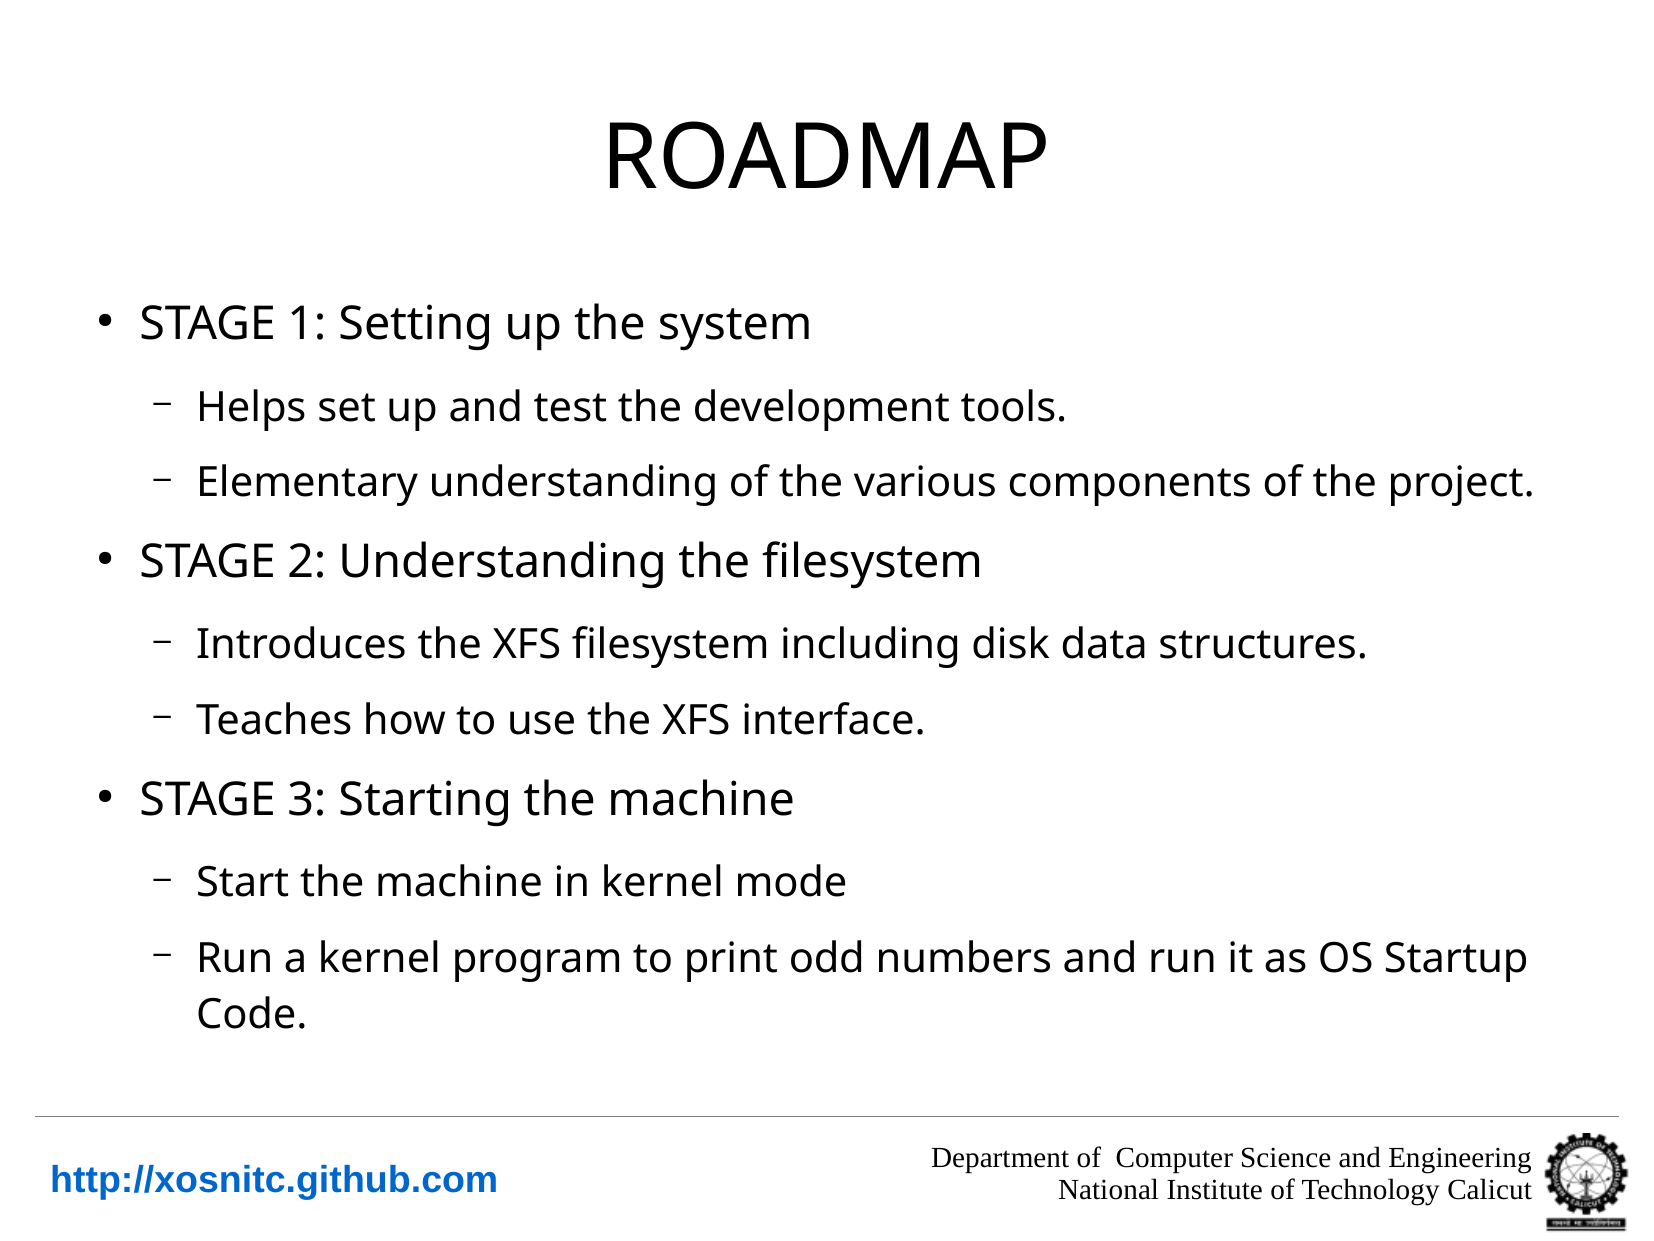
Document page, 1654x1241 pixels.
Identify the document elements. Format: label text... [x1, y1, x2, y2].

list STAGE 1: Setting up the system Helps set up and test the development tools. Elementary understanding of the various components of the project. STAGE 2: Understanding the filesystem Introduces the XFS filesystem including disk data structures. Teaches how to use the XFS interface. STAGE 3: Starting the machine Start the machine in kernel mode Run a kernel program to print odd numbers and run it as OS Startup Code. [82, 290, 1538, 1063]
picture [1542, 1133, 1630, 1234]
title ROADMAP [82, 49, 1571, 257]
